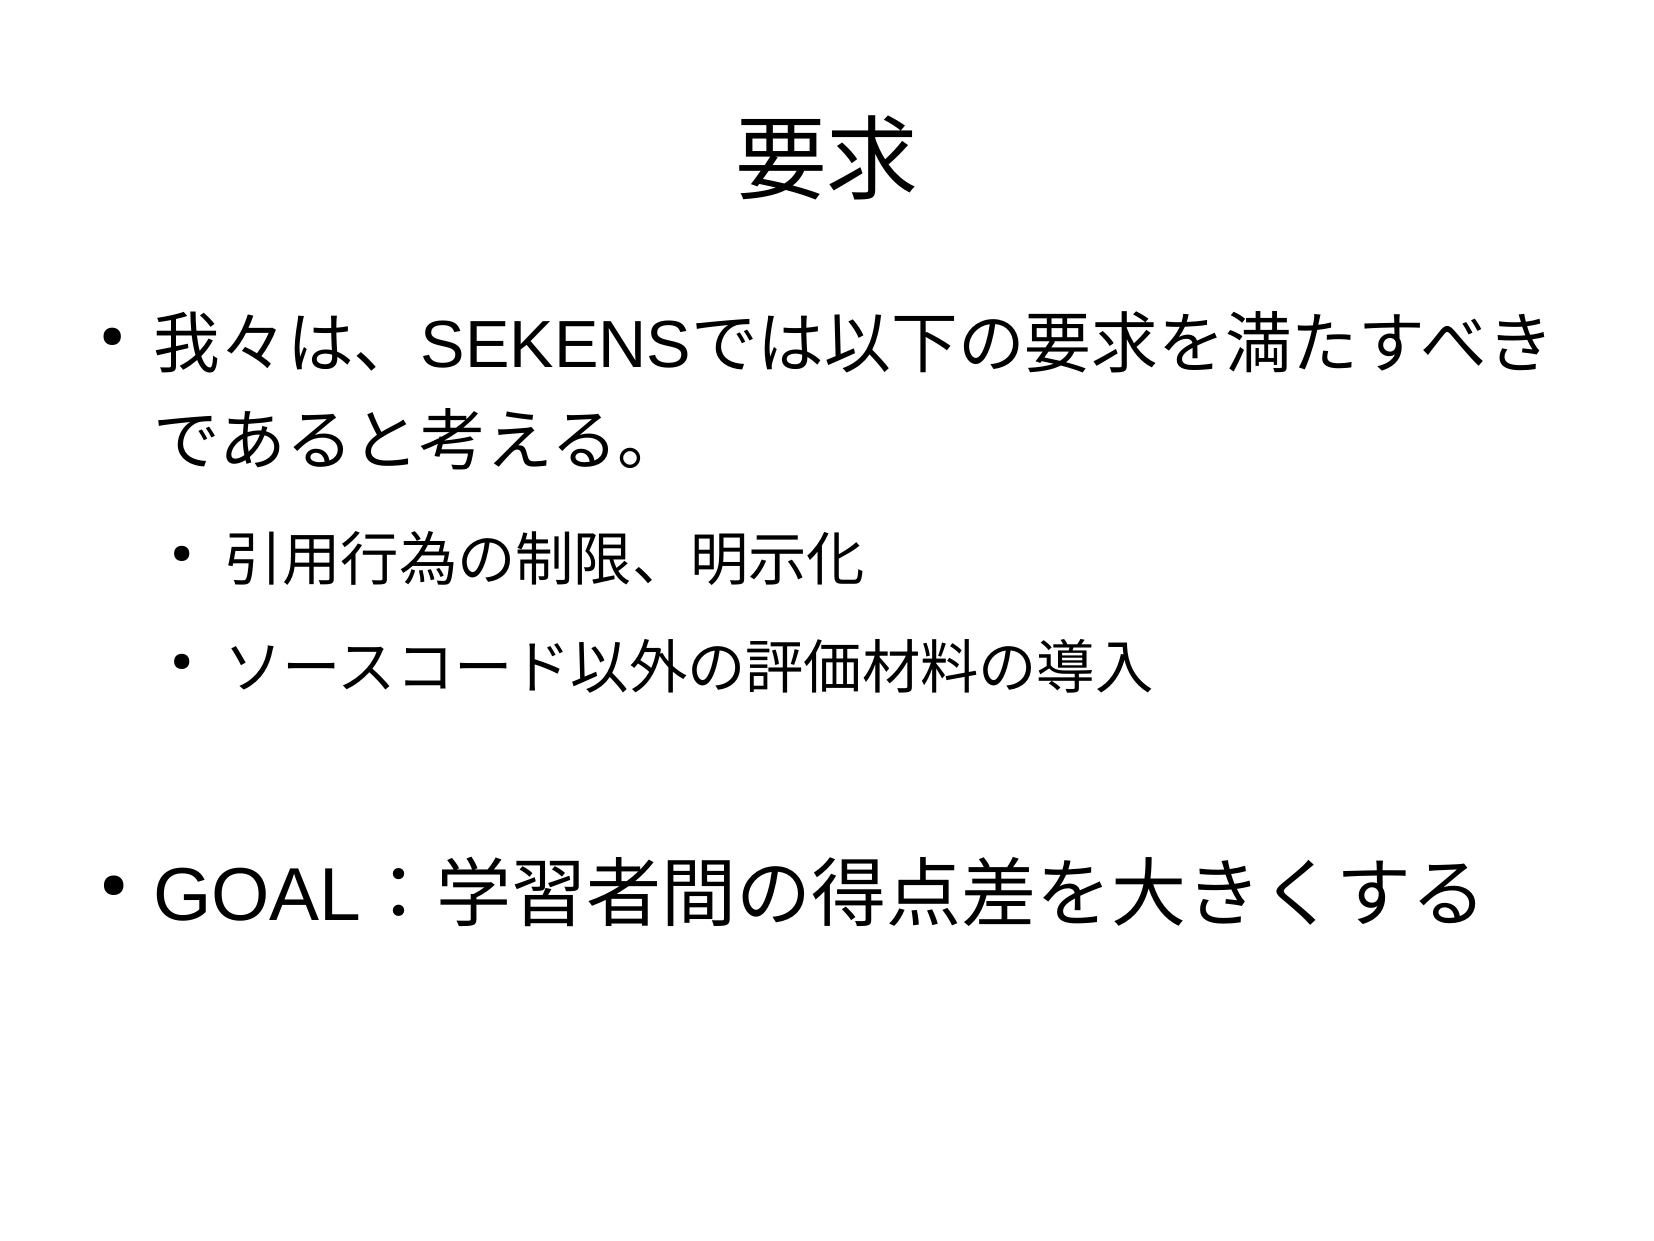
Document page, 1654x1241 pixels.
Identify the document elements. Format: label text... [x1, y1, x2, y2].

title 要求 [82, 49, 1571, 257]
list 我々は、SEKENSでは以下の要求を満たすべきであると考える。 引用行為の制限、明示化 ソースコード以外の評価材料の導入 GOAL：学習者間の得点差を大きくする [82, 290, 1571, 1109]
